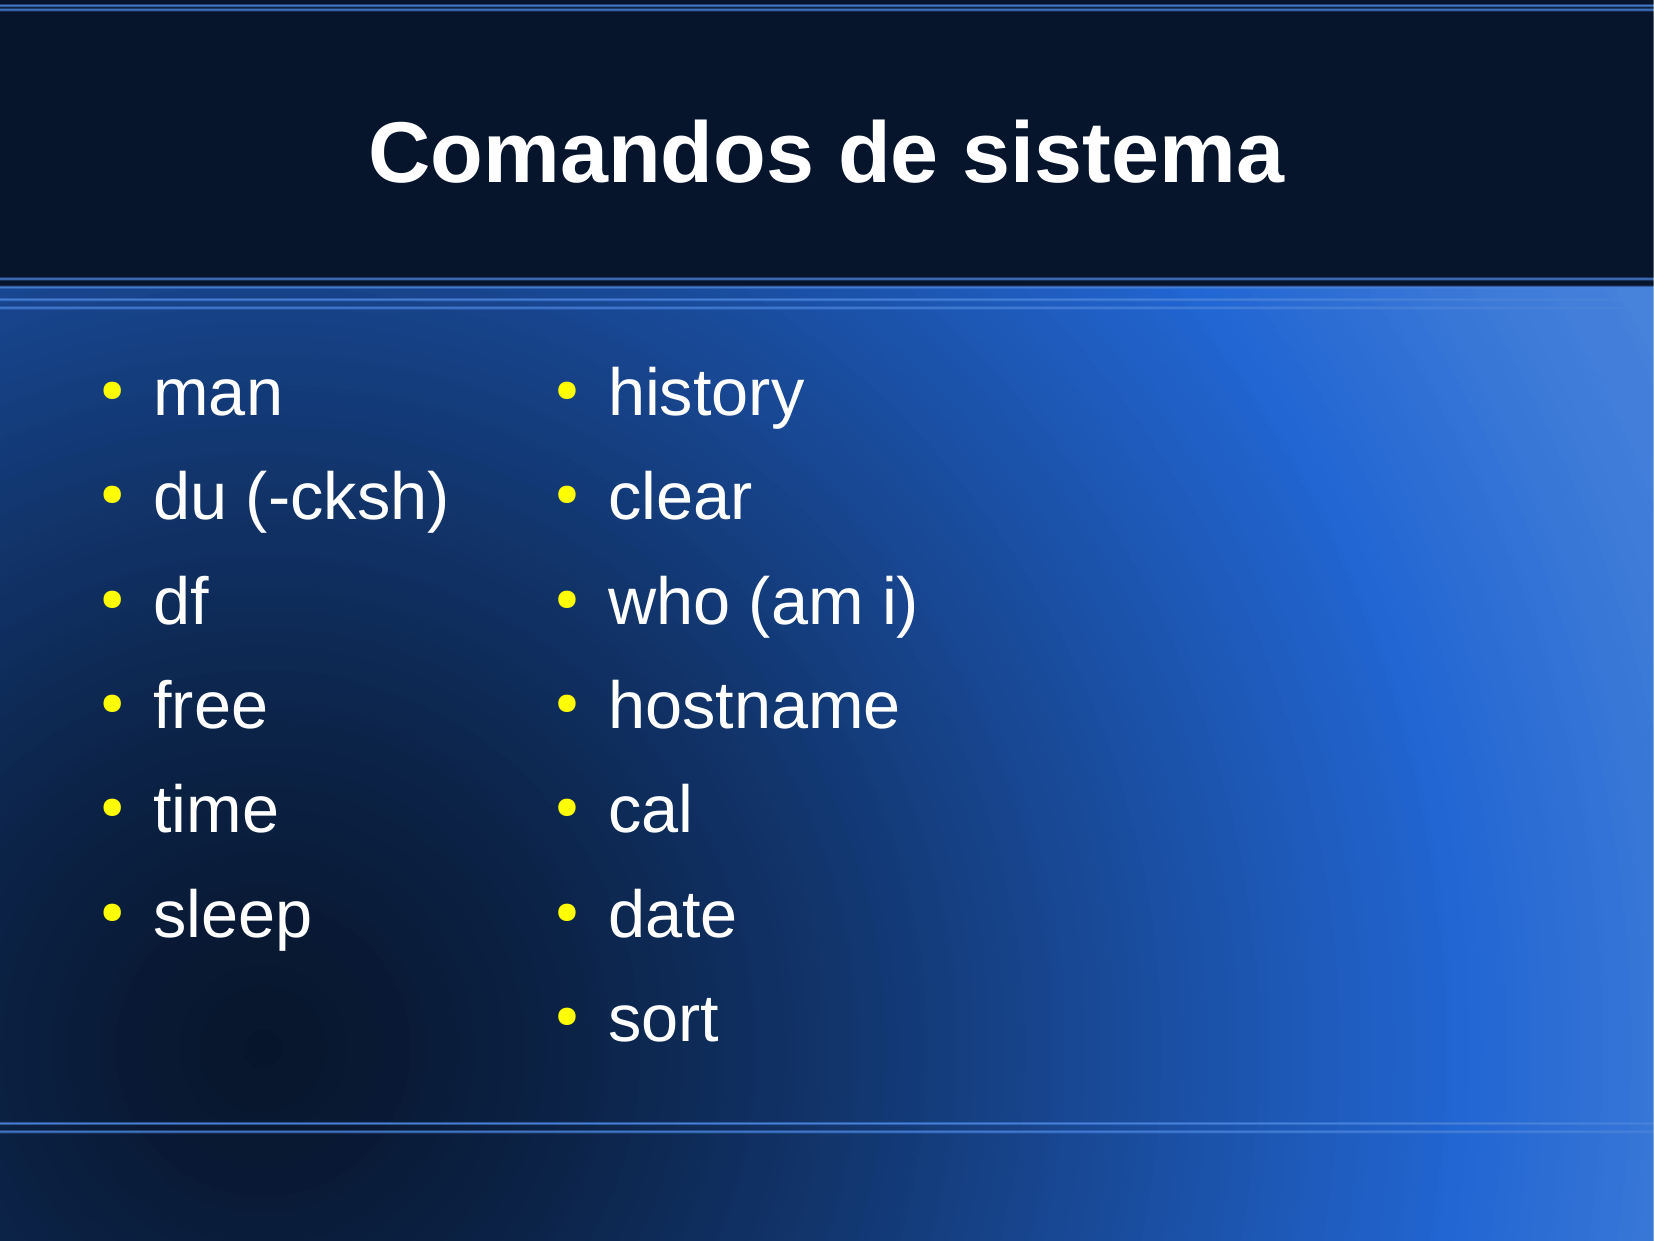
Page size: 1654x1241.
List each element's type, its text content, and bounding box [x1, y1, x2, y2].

list history clear who (am i) hostname cal date sort [537, 355, 950, 1075]
list man du (-cksh) df free time sleep [82, 355, 496, 1075]
picture [0, 0, 1654, 1241]
title Comandos de sistema [82, 49, 1571, 257]
